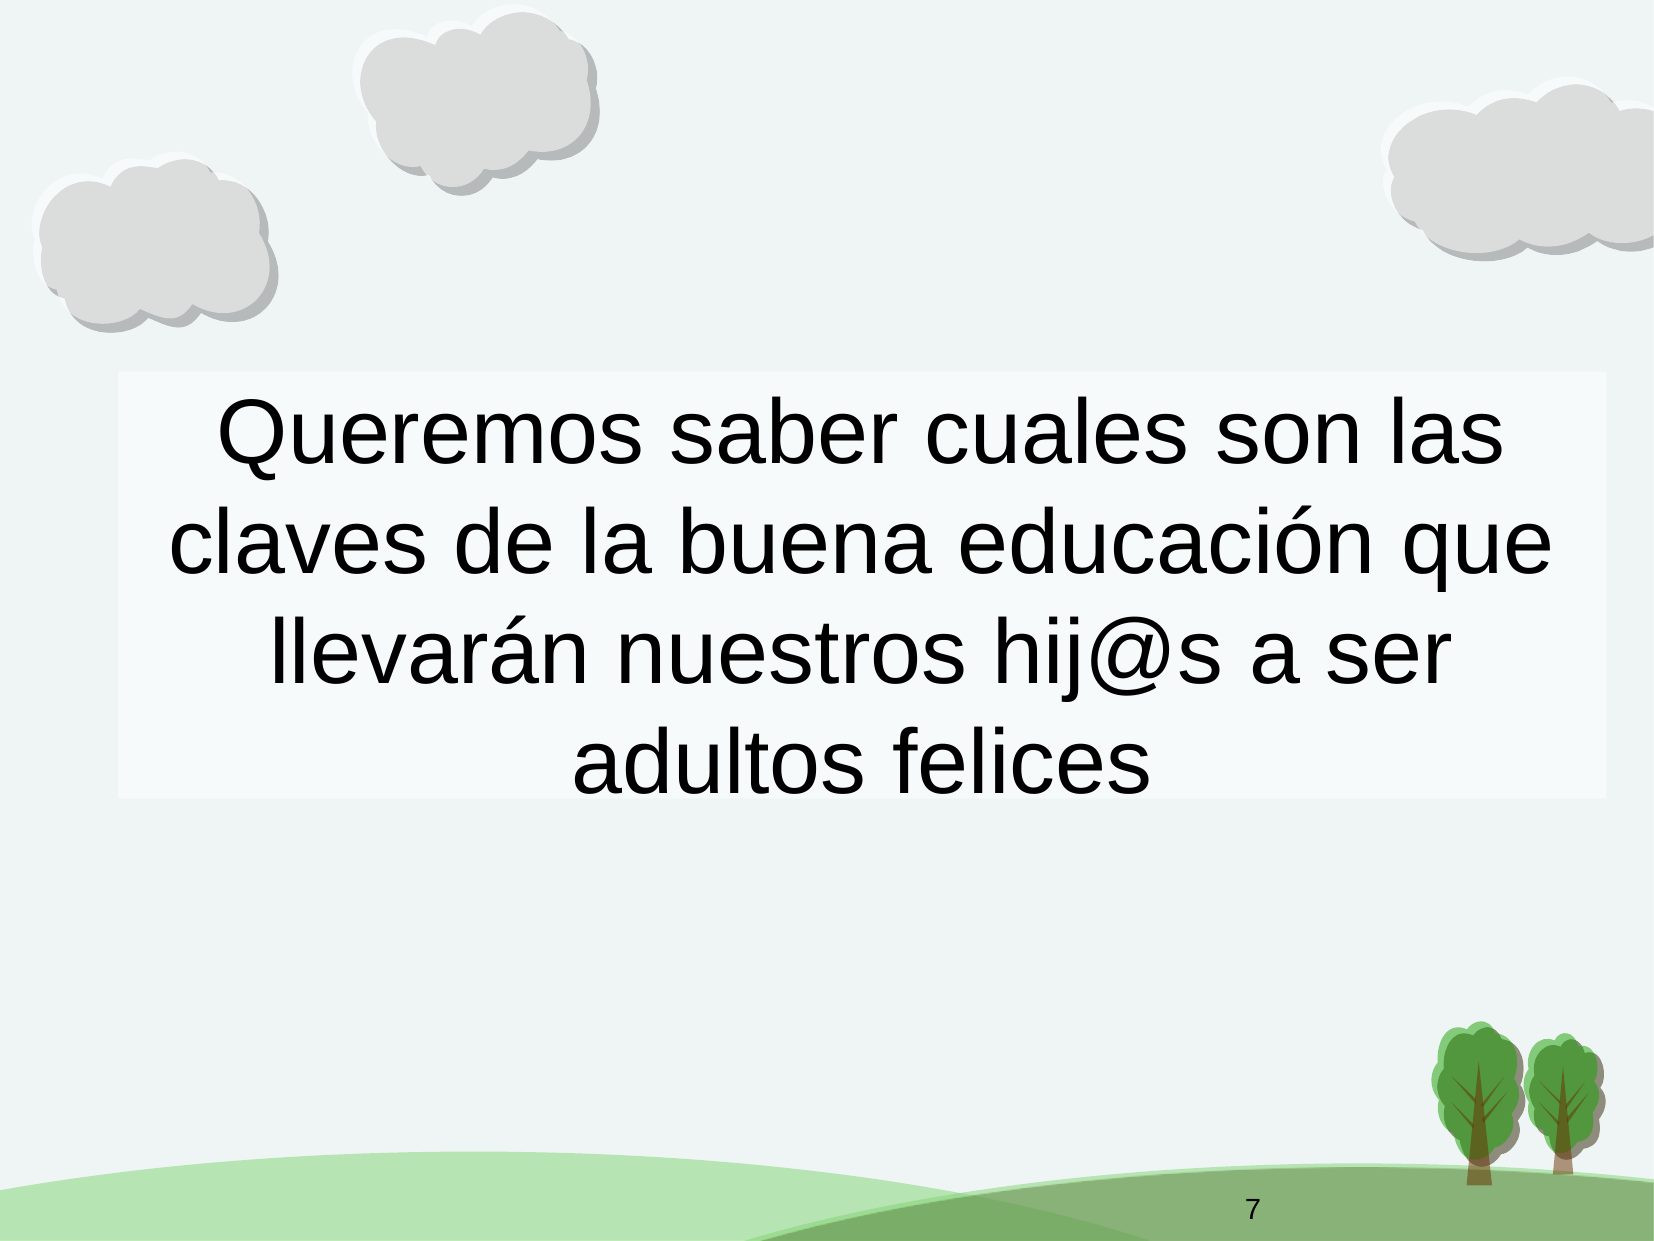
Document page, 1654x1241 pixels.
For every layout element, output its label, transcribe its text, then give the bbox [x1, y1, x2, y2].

text_box [1244, 1190, 1630, 1241]
title Queremos saber cuales son las claves de la buena educación que llevarán nuestros hij@s a ser adultos felices [118, 371, 1607, 799]
